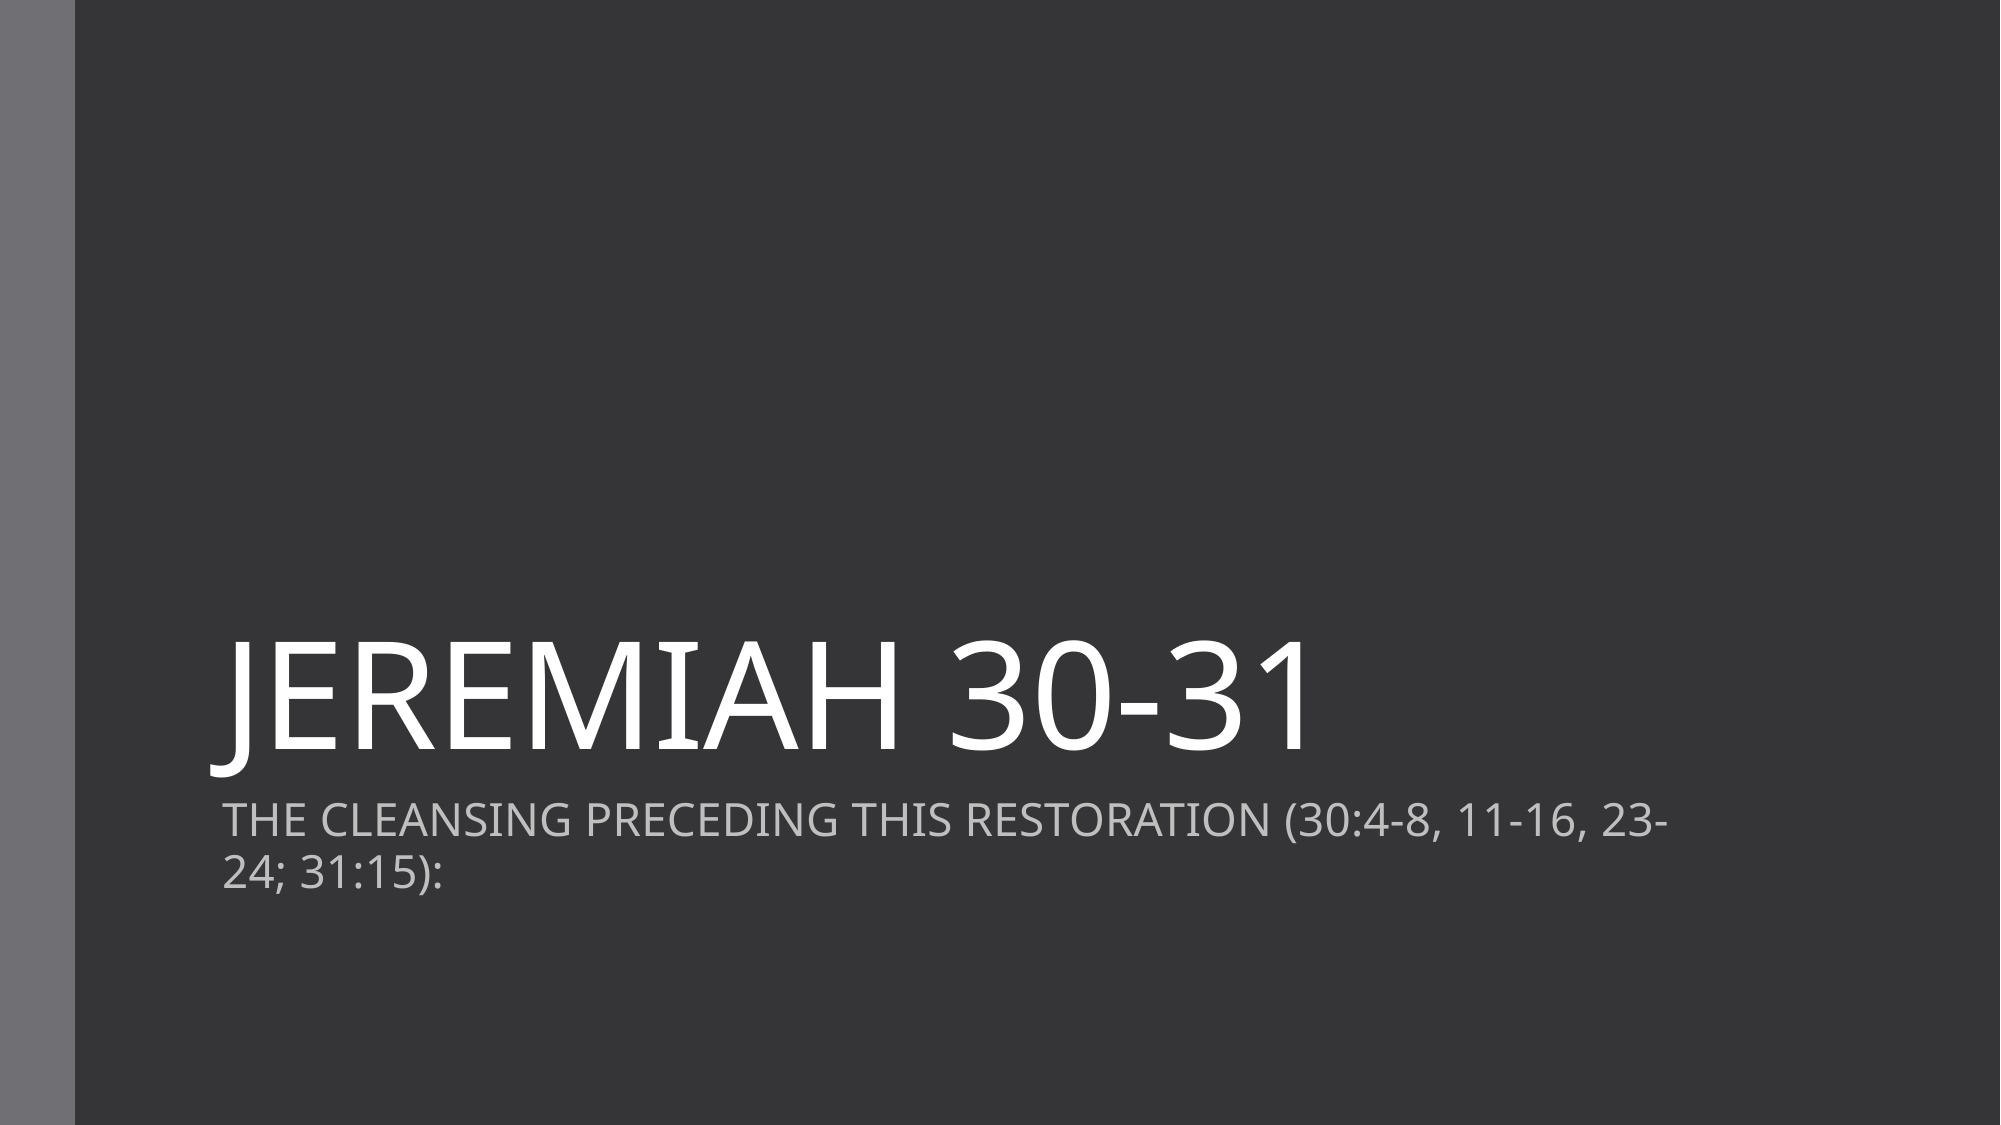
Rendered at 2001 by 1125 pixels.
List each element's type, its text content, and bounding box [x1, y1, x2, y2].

subtitle THE CLEANSING PRECEDING THIS RESTORATION (30:4-8, 11-16, 23-24; 31:15): [206, 787, 1752, 1066]
title JEREMIAH 30-31 [206, 124, 1752, 787]
